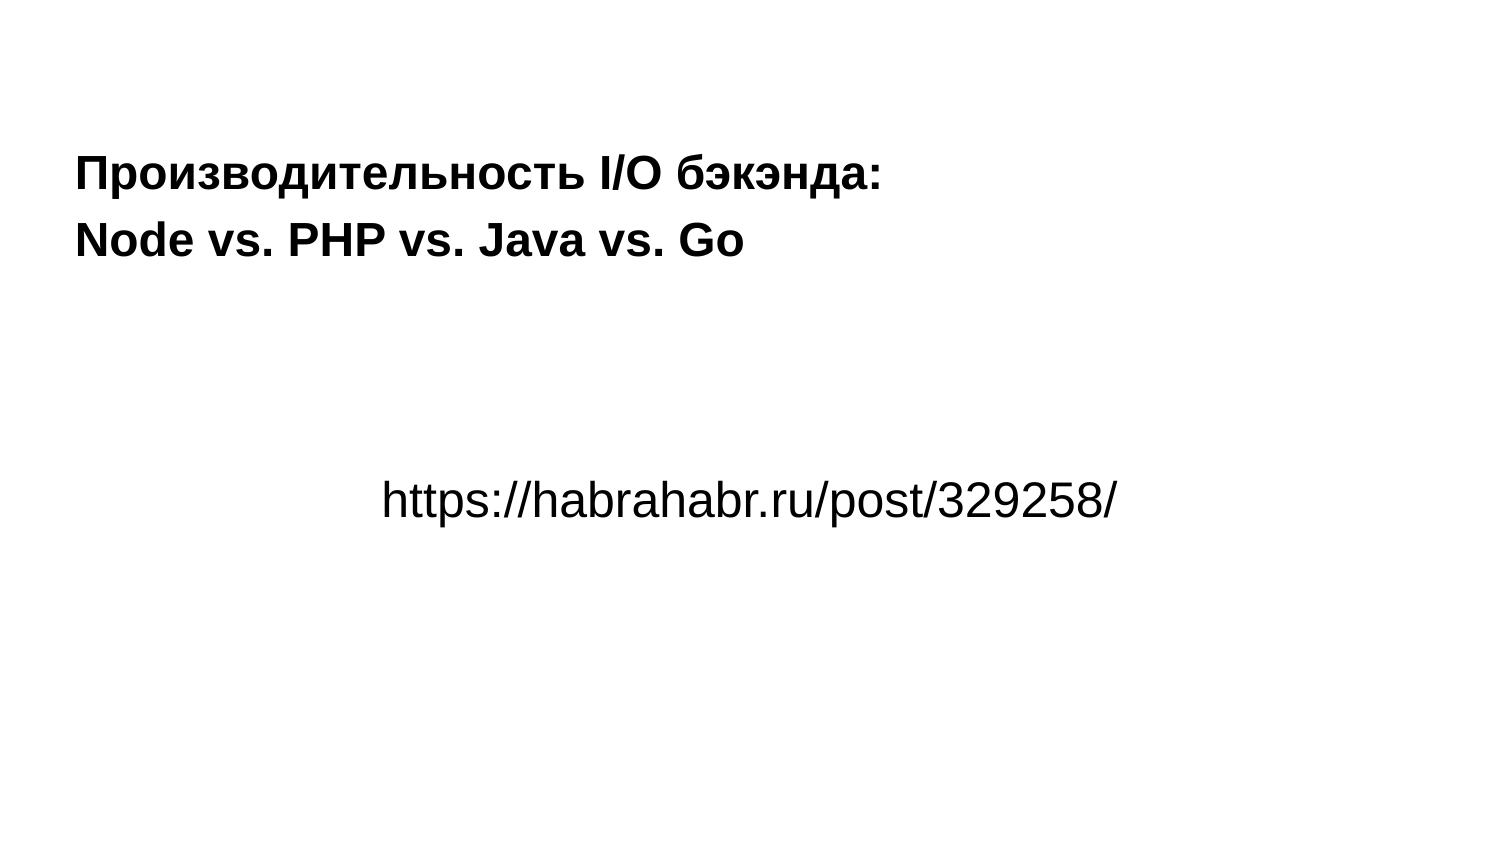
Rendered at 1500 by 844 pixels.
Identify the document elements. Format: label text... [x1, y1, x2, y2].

title https://habrahabr.ru/post/329258/ [51, 352, 1449, 643]
title Производительность I/O бэкэнда: Node vs. PHP vs. Java vs. Go [59, 159, 1458, 298]
